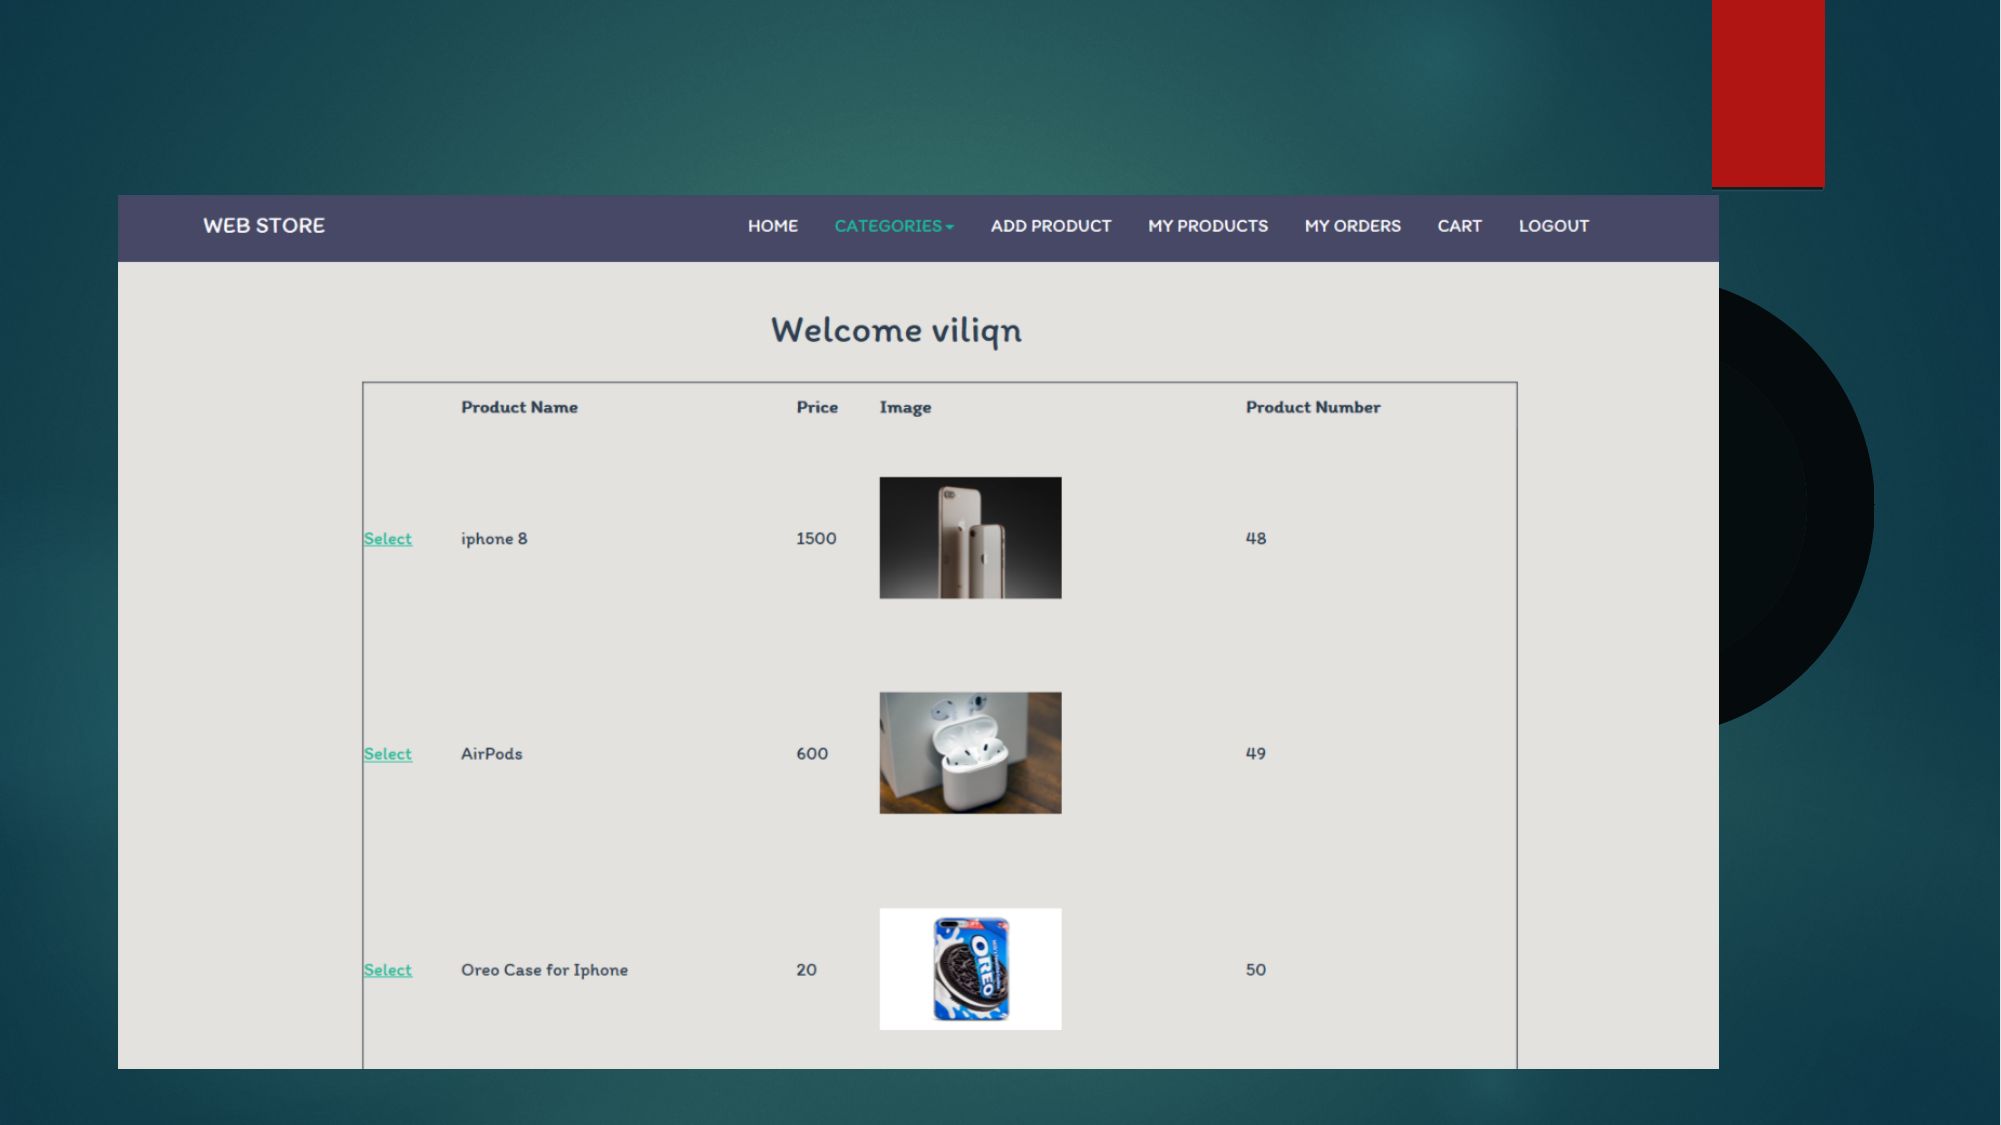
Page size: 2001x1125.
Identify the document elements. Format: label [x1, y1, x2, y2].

picture [118, 195, 1719, 1069]
